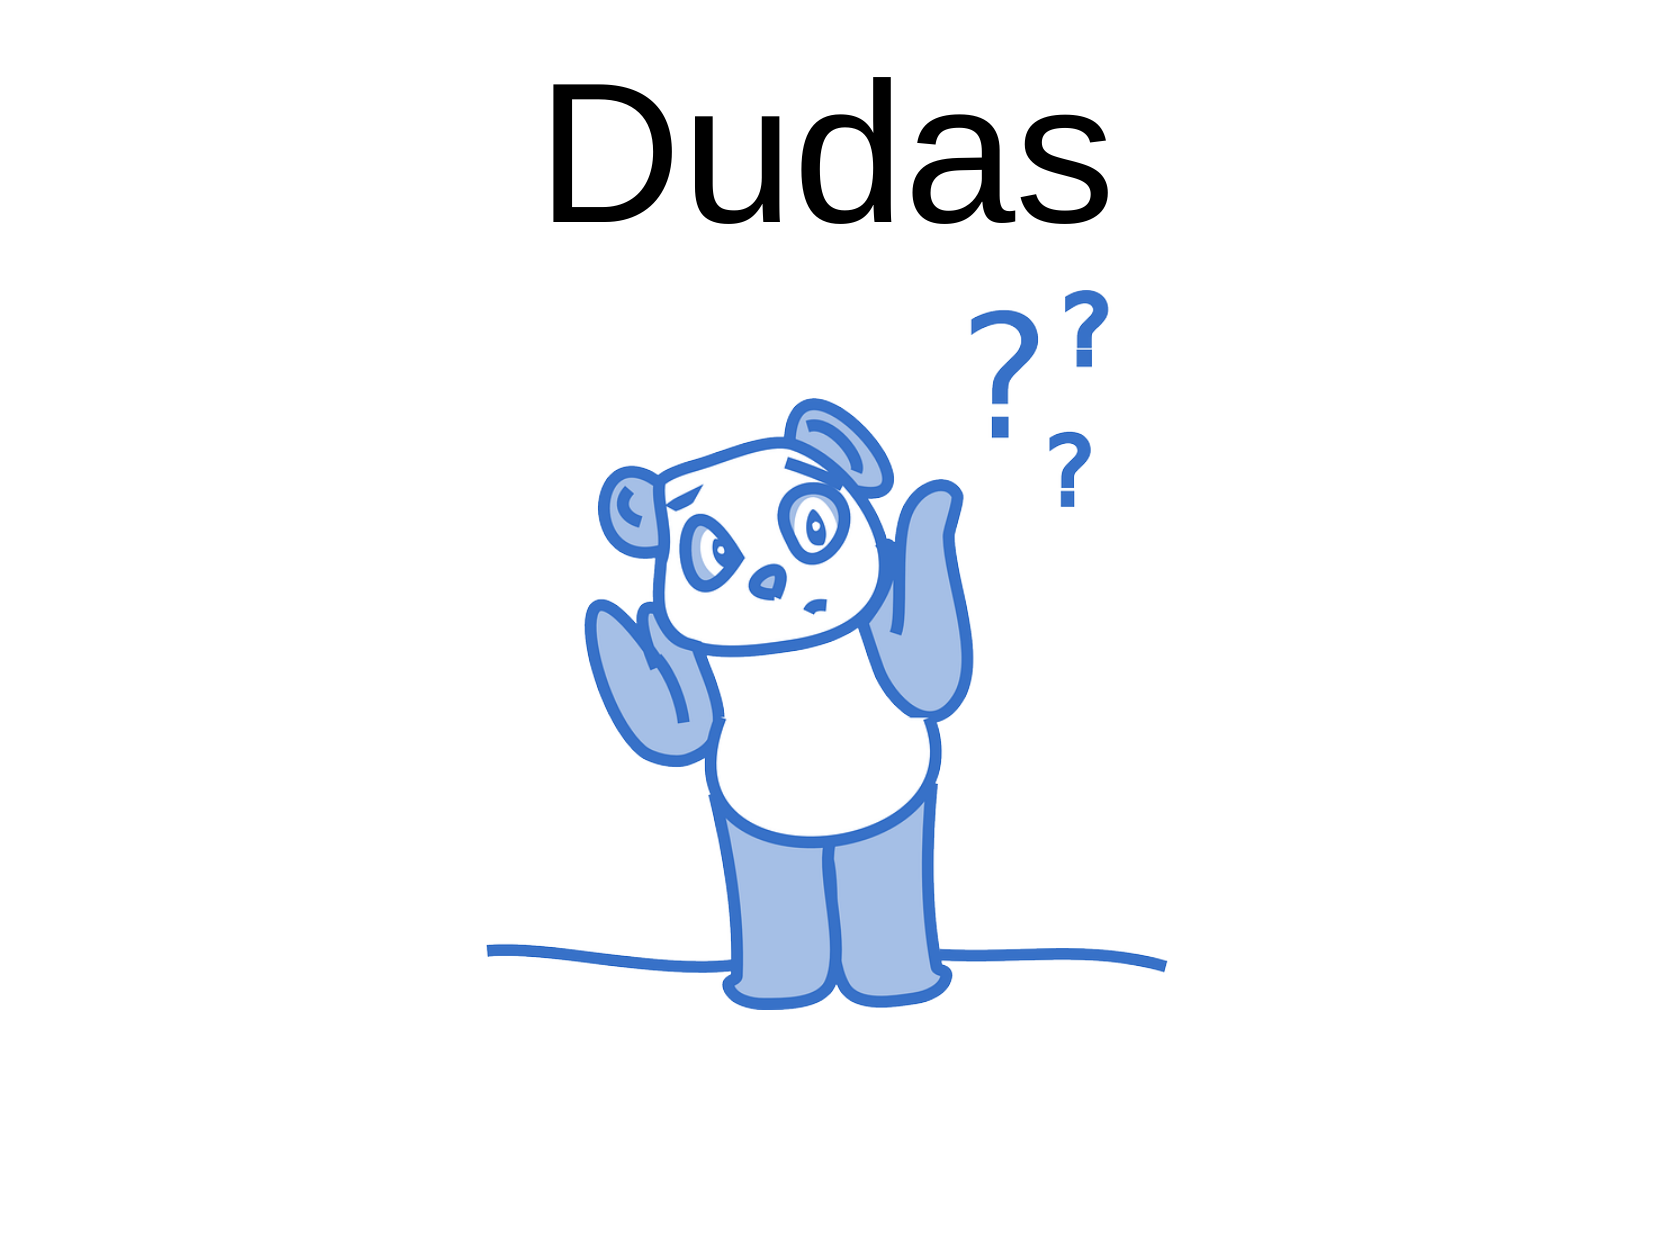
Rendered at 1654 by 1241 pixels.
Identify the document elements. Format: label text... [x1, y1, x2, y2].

picture [481, 290, 1172, 1010]
title Dudas [82, 41, 1571, 265]
